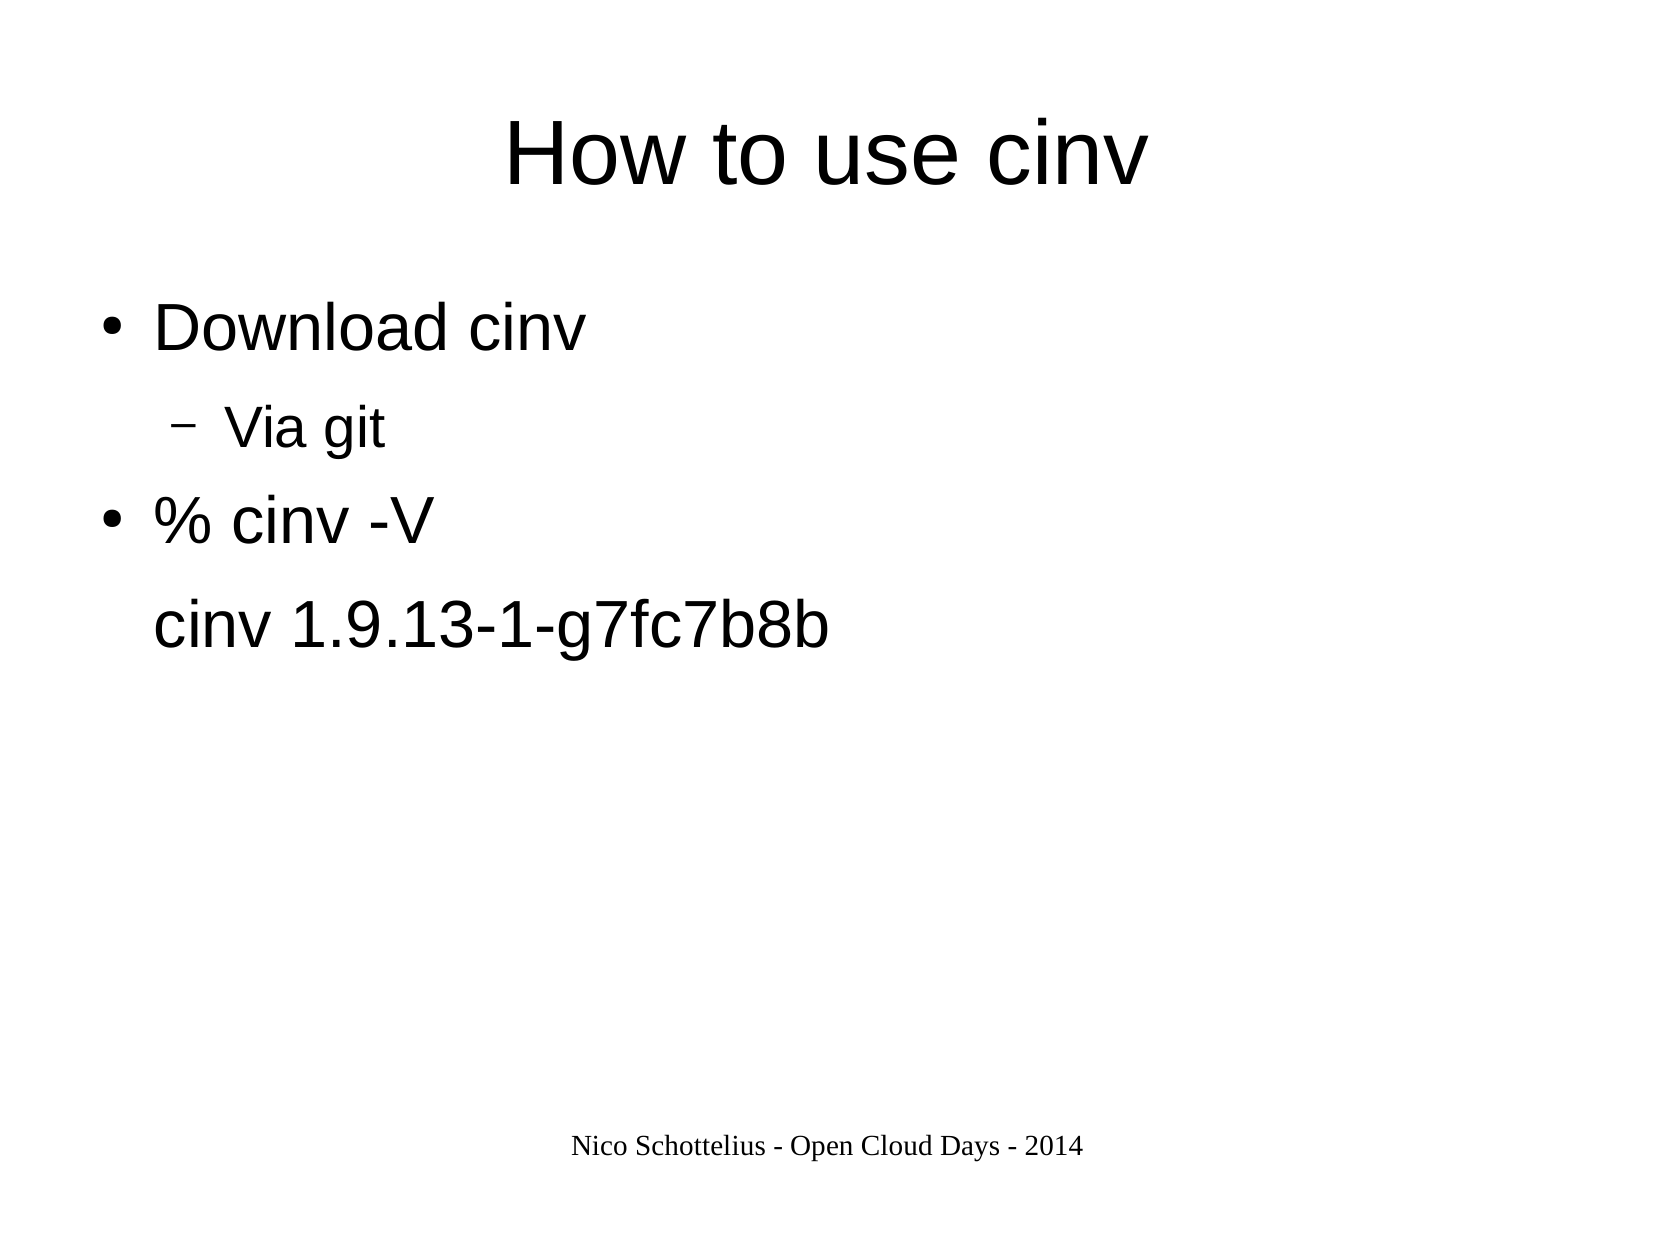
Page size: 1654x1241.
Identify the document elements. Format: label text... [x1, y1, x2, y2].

title How to use cinv [82, 49, 1571, 257]
list Download cinv Via git % cinv -V cinv 1.9.13-1-g7fc7b8b [82, 290, 1538, 1010]
